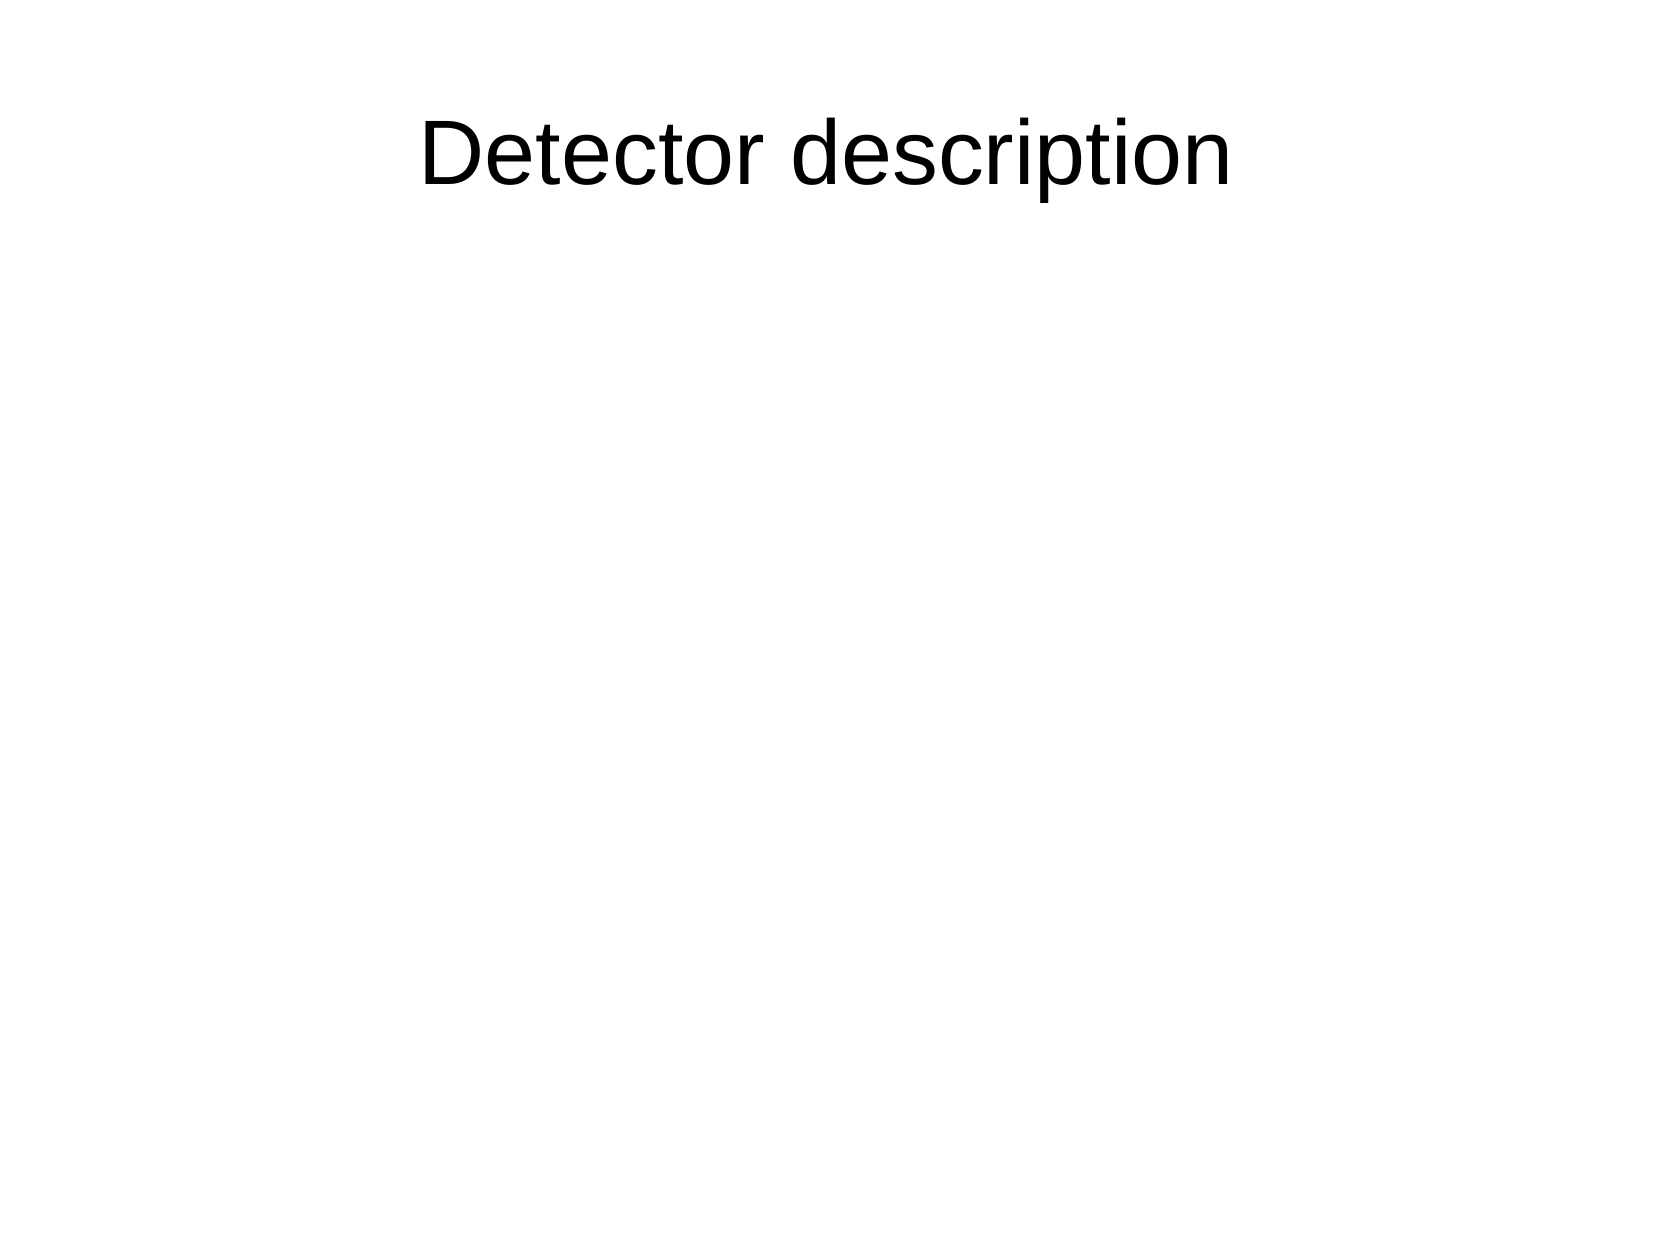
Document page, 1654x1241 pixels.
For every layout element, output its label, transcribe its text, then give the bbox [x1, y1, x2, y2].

title Detector description [82, 49, 1571, 257]
